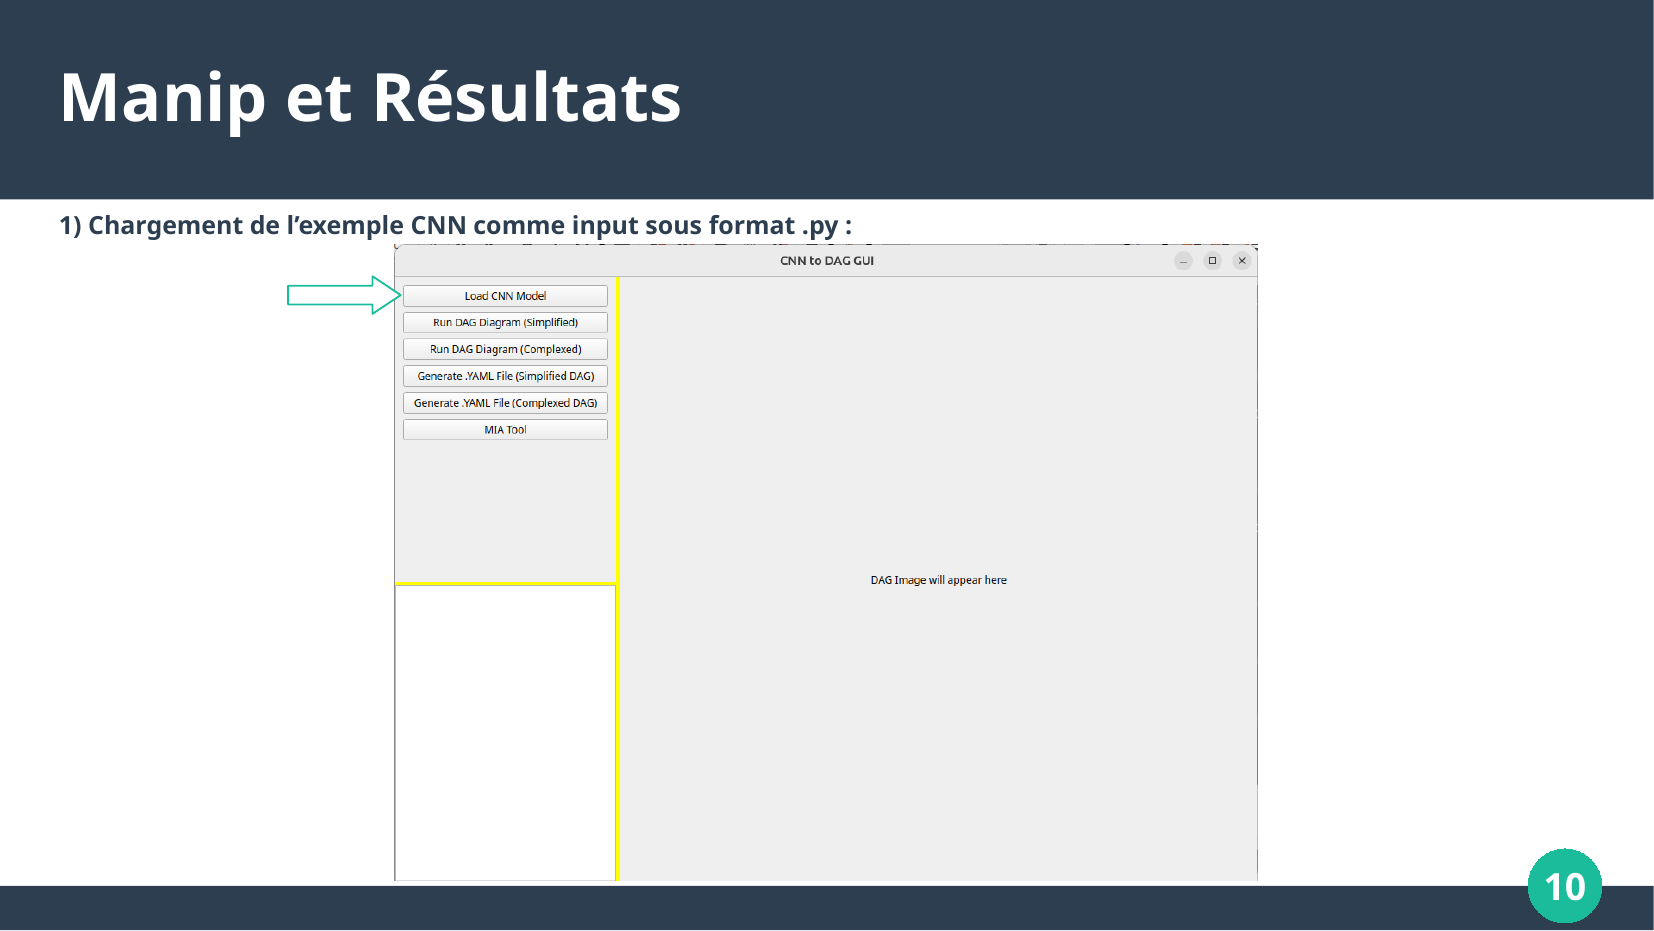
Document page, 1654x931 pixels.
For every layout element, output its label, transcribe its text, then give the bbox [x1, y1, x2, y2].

picture [394, 244, 1258, 881]
text_box [288, 276, 401, 314]
title Manip et Résultats [59, 37, 1595, 155]
list 1) Chargement de l’exemple CNN comme input sous format .py : [59, 208, 1595, 829]
